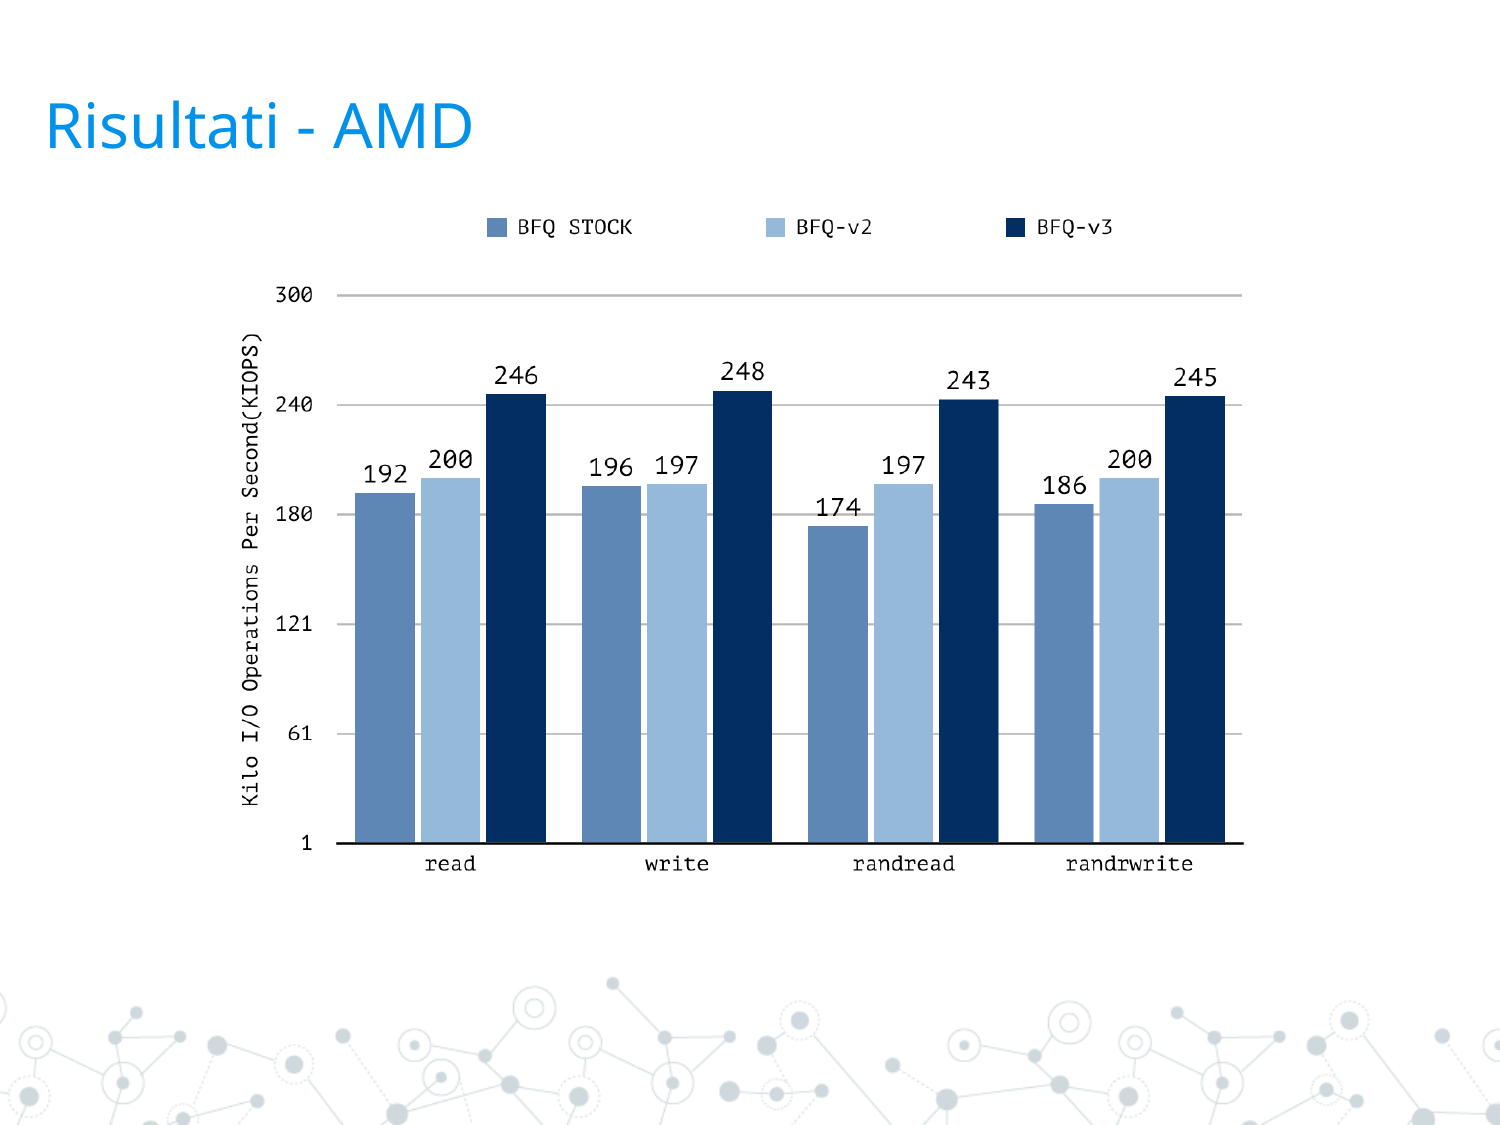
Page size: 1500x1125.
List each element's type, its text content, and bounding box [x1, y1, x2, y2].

title Risultati - AMD [29, 22, 1469, 177]
picture [0, 0, 1500, 1125]
